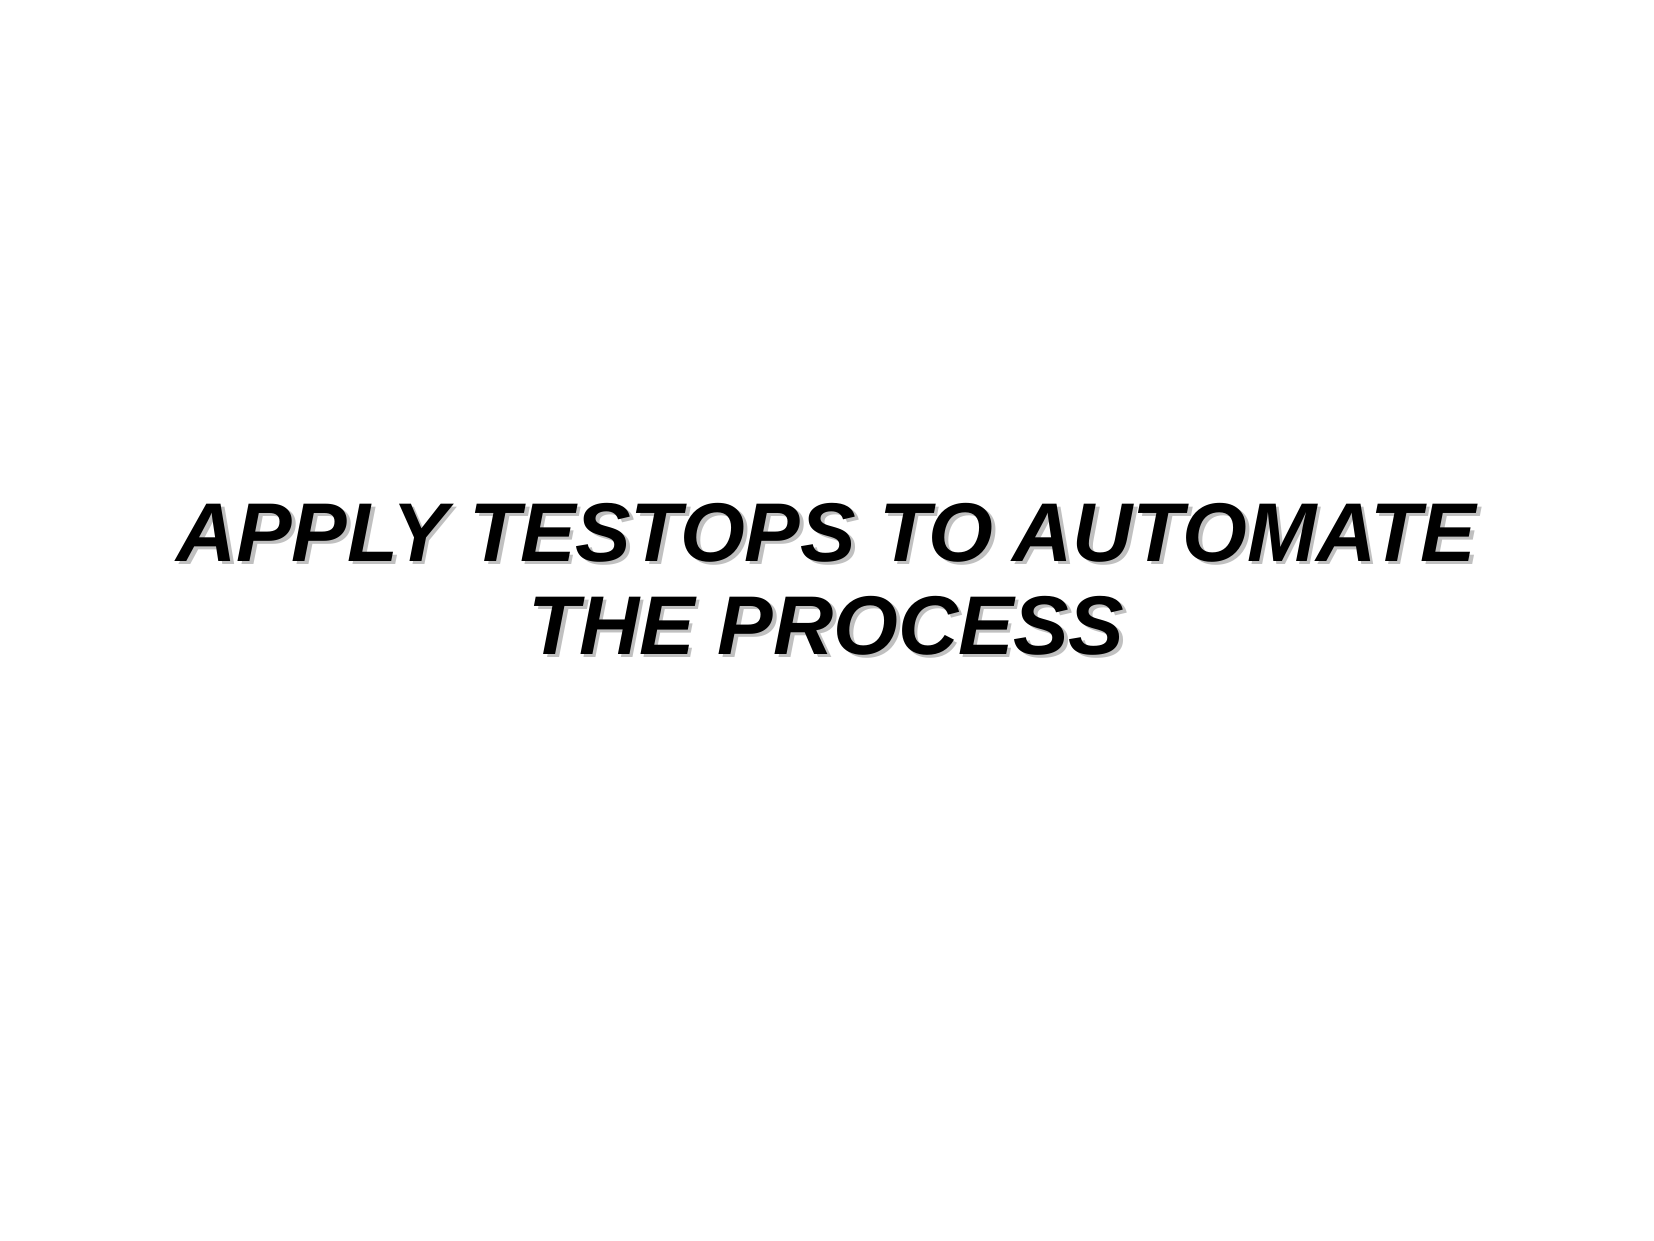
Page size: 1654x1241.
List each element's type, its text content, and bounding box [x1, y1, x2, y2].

subtitle APPLY TESTOPS TO AUTOMATE THE PROCESS [82, 49, 1571, 1109]
